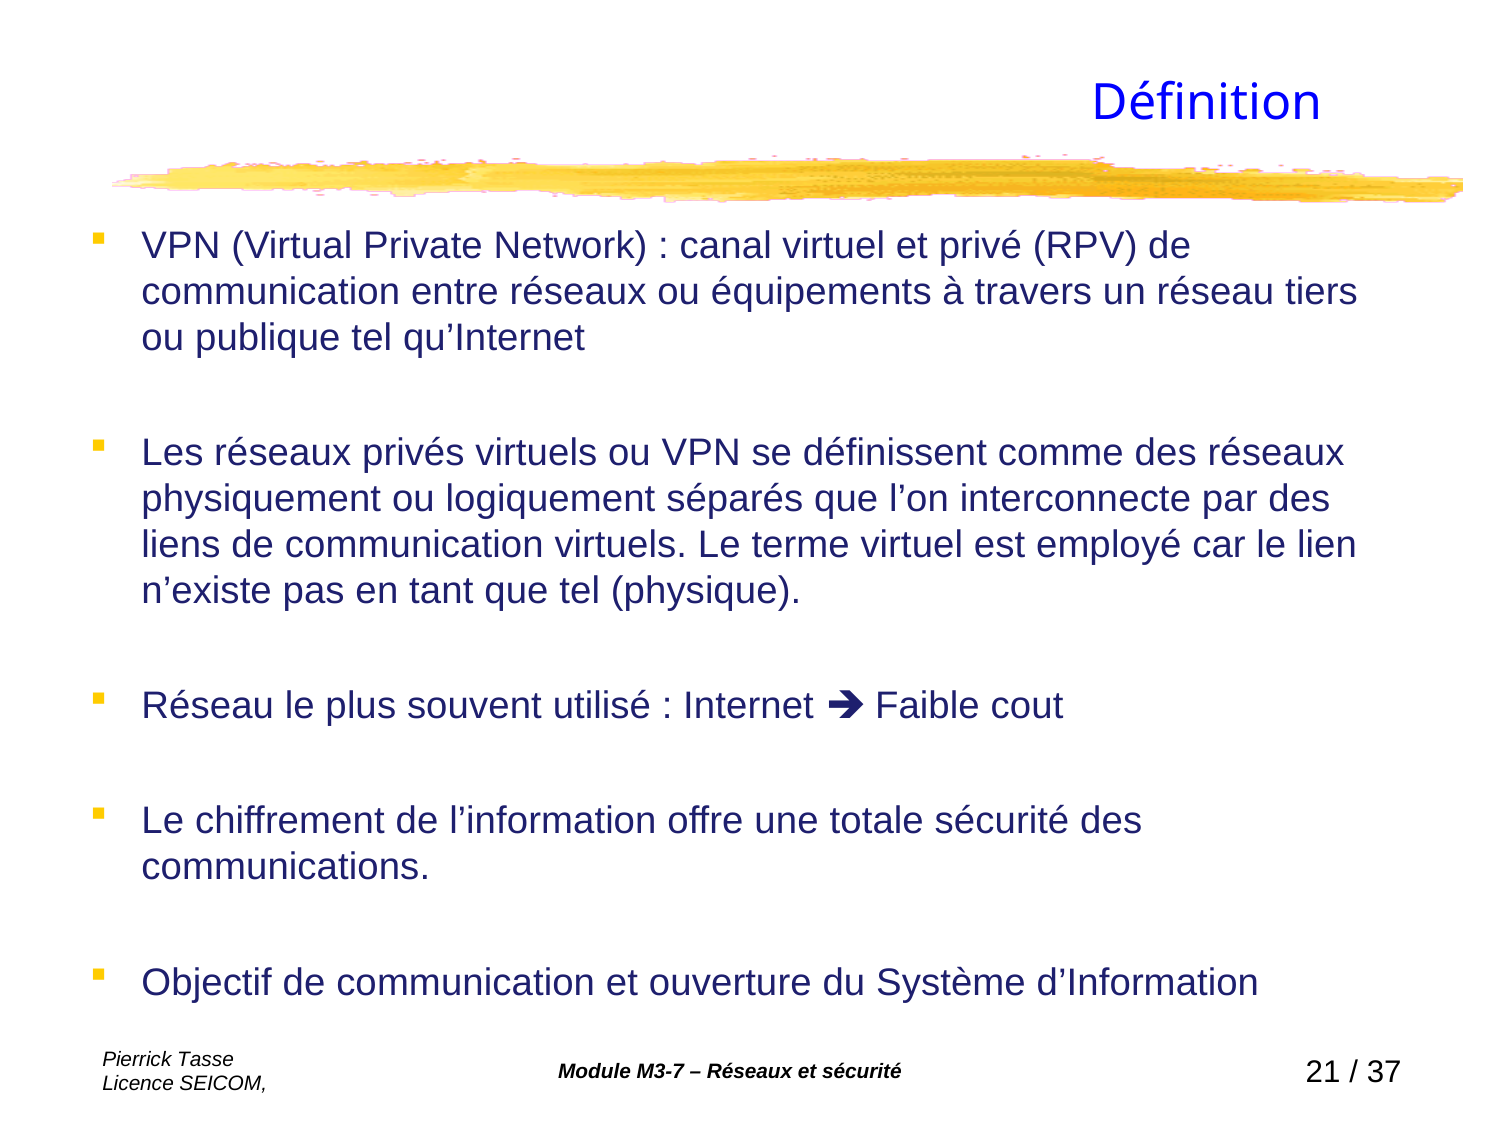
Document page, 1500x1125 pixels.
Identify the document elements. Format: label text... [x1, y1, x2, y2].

picture [112, 149, 1463, 213]
list VPN (Virtual Private Network) : canal virtuel et privé (RPV) de communication entre réseaux ou équipements à travers un réseau tiers ou publique tel qu’Internet Les réseaux privés virtuels ou VPN se définissent comme des réseaux physiquement ou logiquement séparés que l’on interconnecte par des liens de communication virtuels. Le terme virtuel est employé car le lien n’existe pas en tant que tel (physique). Réseau le plus souvent utilisé : Internet  Faible cout Le chiffrement de l’information offre une totale sécurité des communications. Objectif de communication et ouverture du Système d’Information [74, 212, 1417, 1016]
title Définition [62, 37, 1338, 138]
